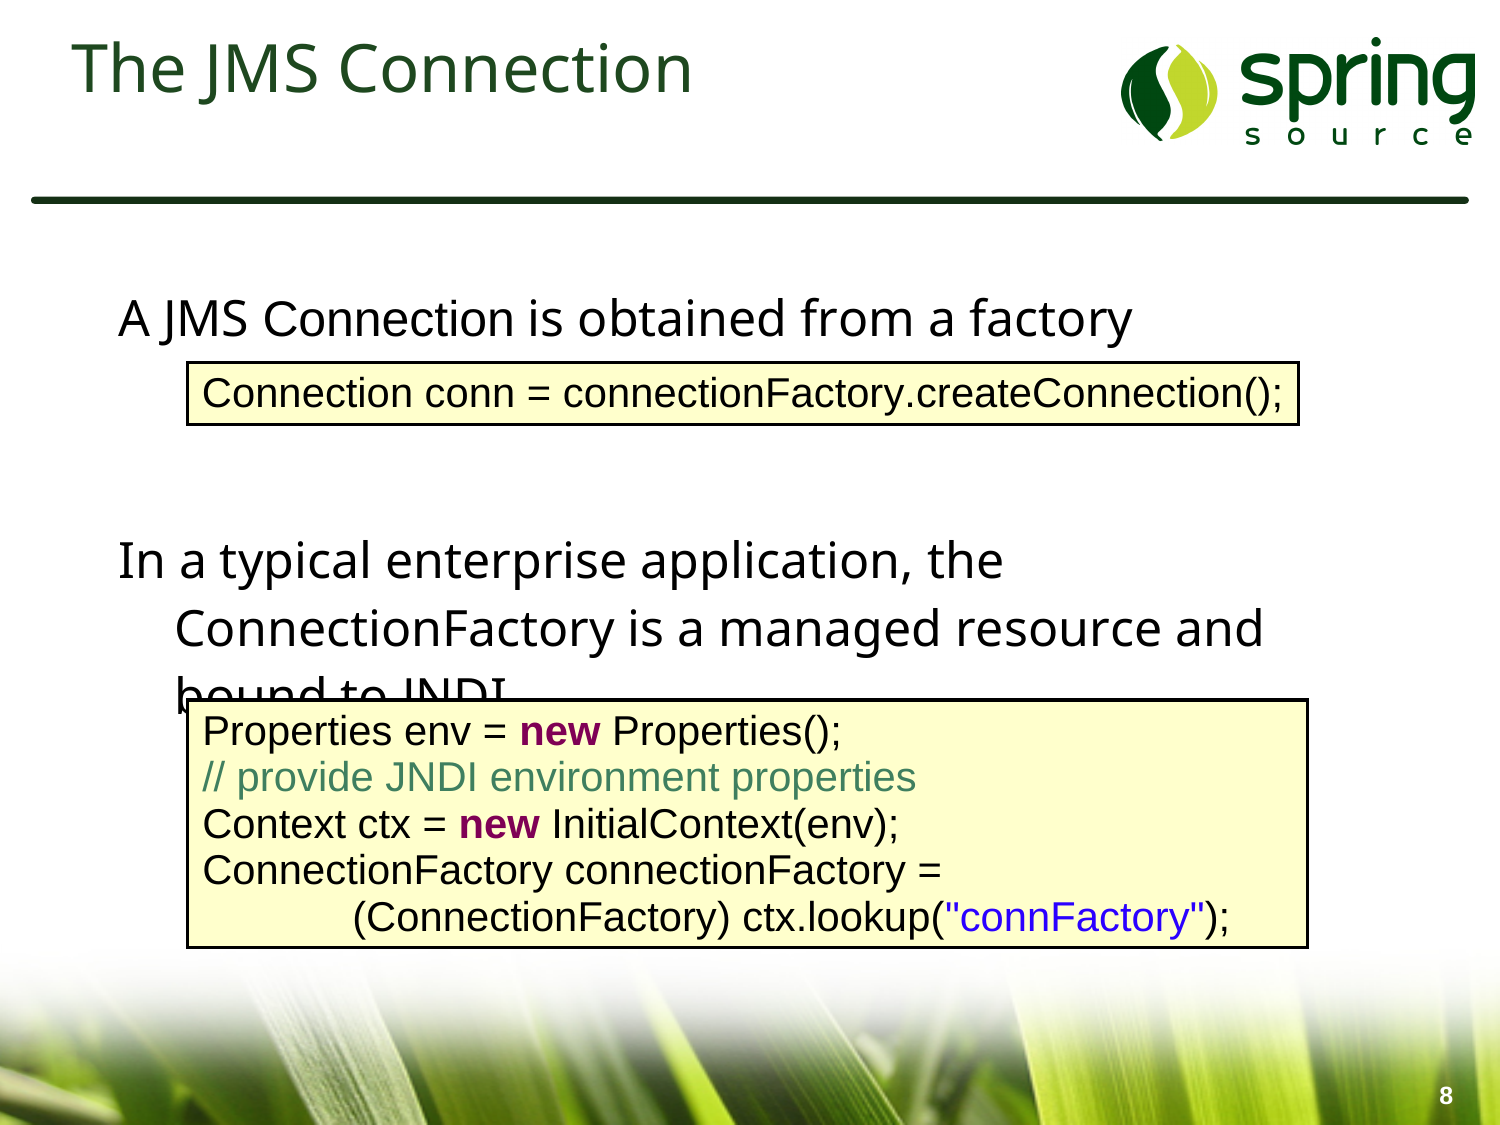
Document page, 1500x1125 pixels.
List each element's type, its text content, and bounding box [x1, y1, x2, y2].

title The JMS Connection [56, 13, 1089, 176]
picture [0, 944, 1500, 1125]
text_box Properties env = new Properties(); // provide JNDI environment properties Context ctx = new InitialContext(env); ConnectionFactory connectionFactory = (ConnectionFactory) ctx.lookup("connFactory"); [187, 699, 1308, 948]
picture [1121, 37, 1475, 145]
list A JMS Connection is obtained from a factory In a typical enterprise application, the ConnectionFactory is a managed resource and bound to JNDI [103, 275, 1394, 938]
text_box Connection conn = connectionFactory.createConnection(); [187, 362, 1299, 425]
